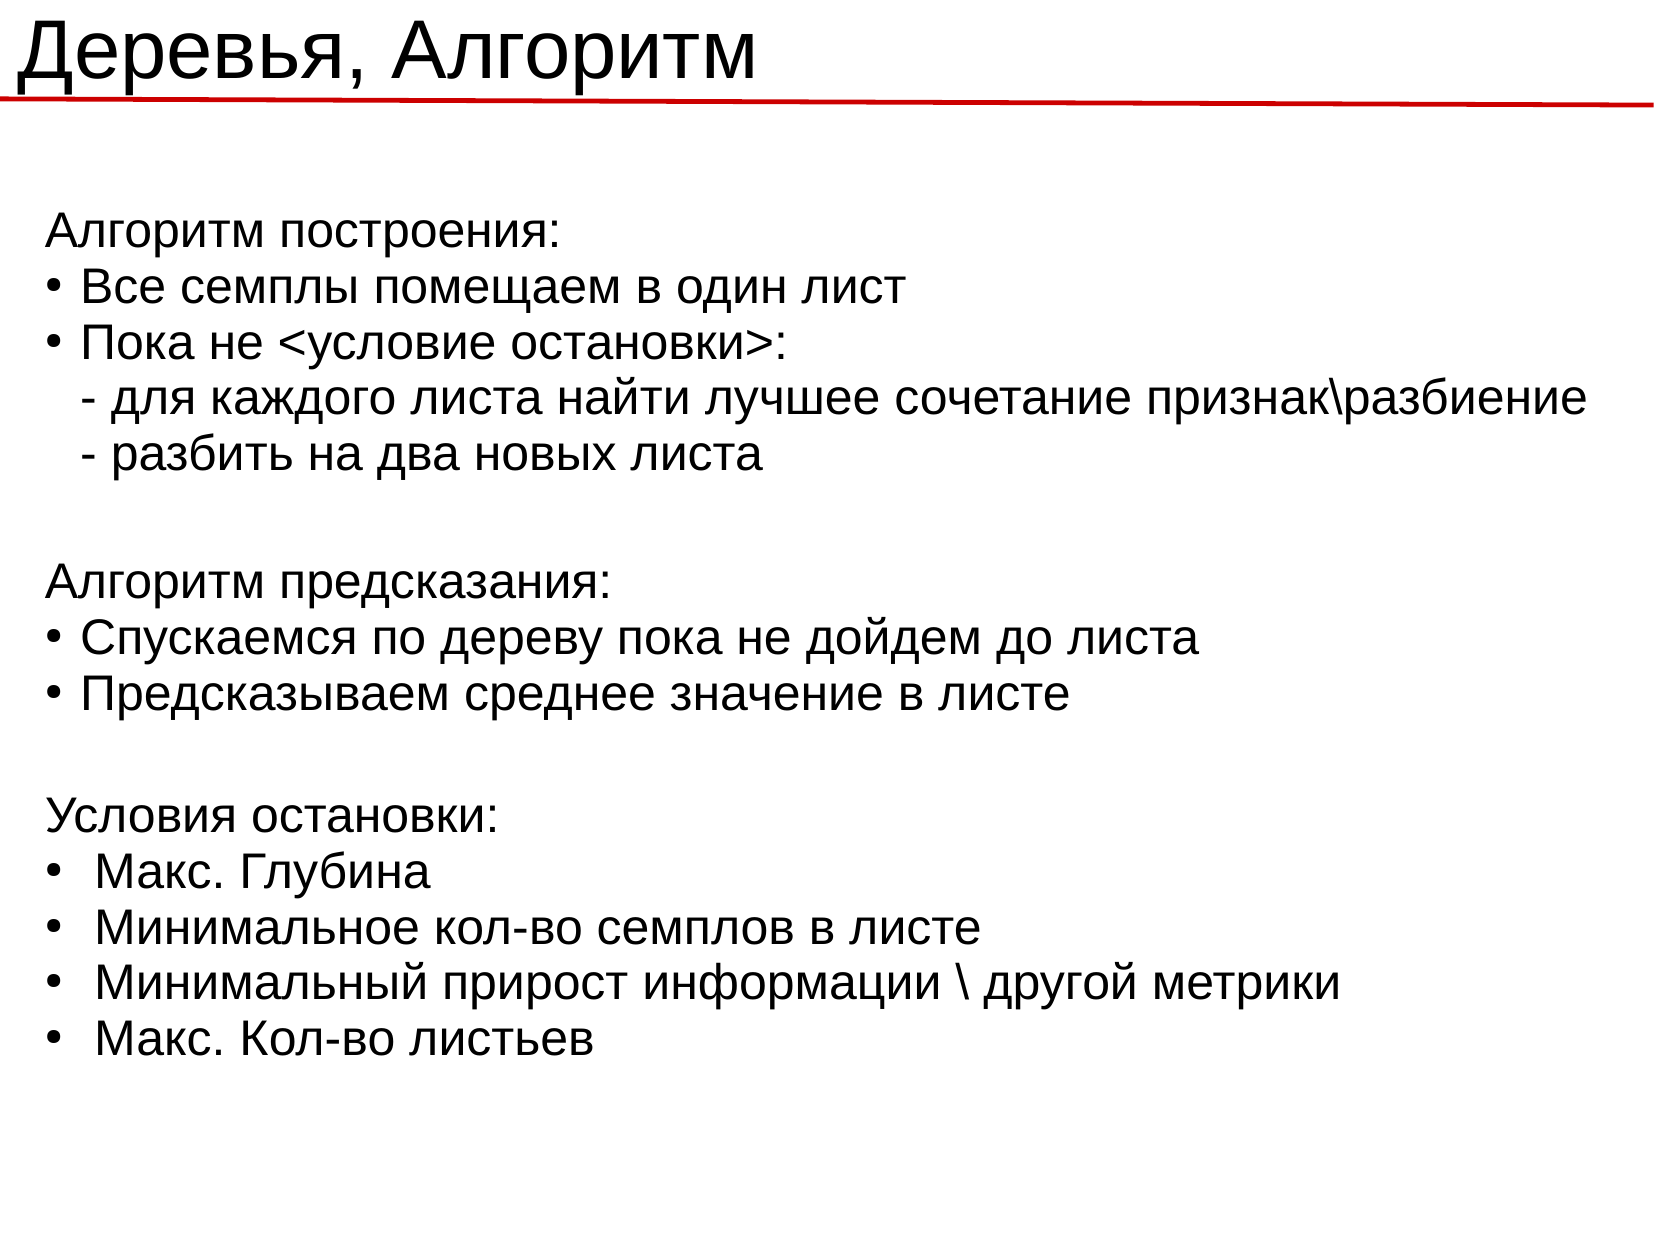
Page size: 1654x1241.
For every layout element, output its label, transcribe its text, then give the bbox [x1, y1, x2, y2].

text_box Условия остановки: Макс. Глубина Минимальное кол-во семплов в листе Минимальный прирост информации \ другой метрики Макс. Кол-во листьев [30, 780, 1621, 1130]
text_box Алгоритм построения: Все семплы помещаем в один лист Пока не <условие остановки>: - для каждого листа найти лучшее сочетание признак\разбиение - разбить на два новых листа [30, 195, 1621, 489]
text_box Алгоритм предсказания: Спускаемся по дереву пока не дойдем до листа Предсказываем среднее значение в листе [30, 546, 1621, 751]
title Деревья, Алгоритм [17, 0, 1263, 99]
